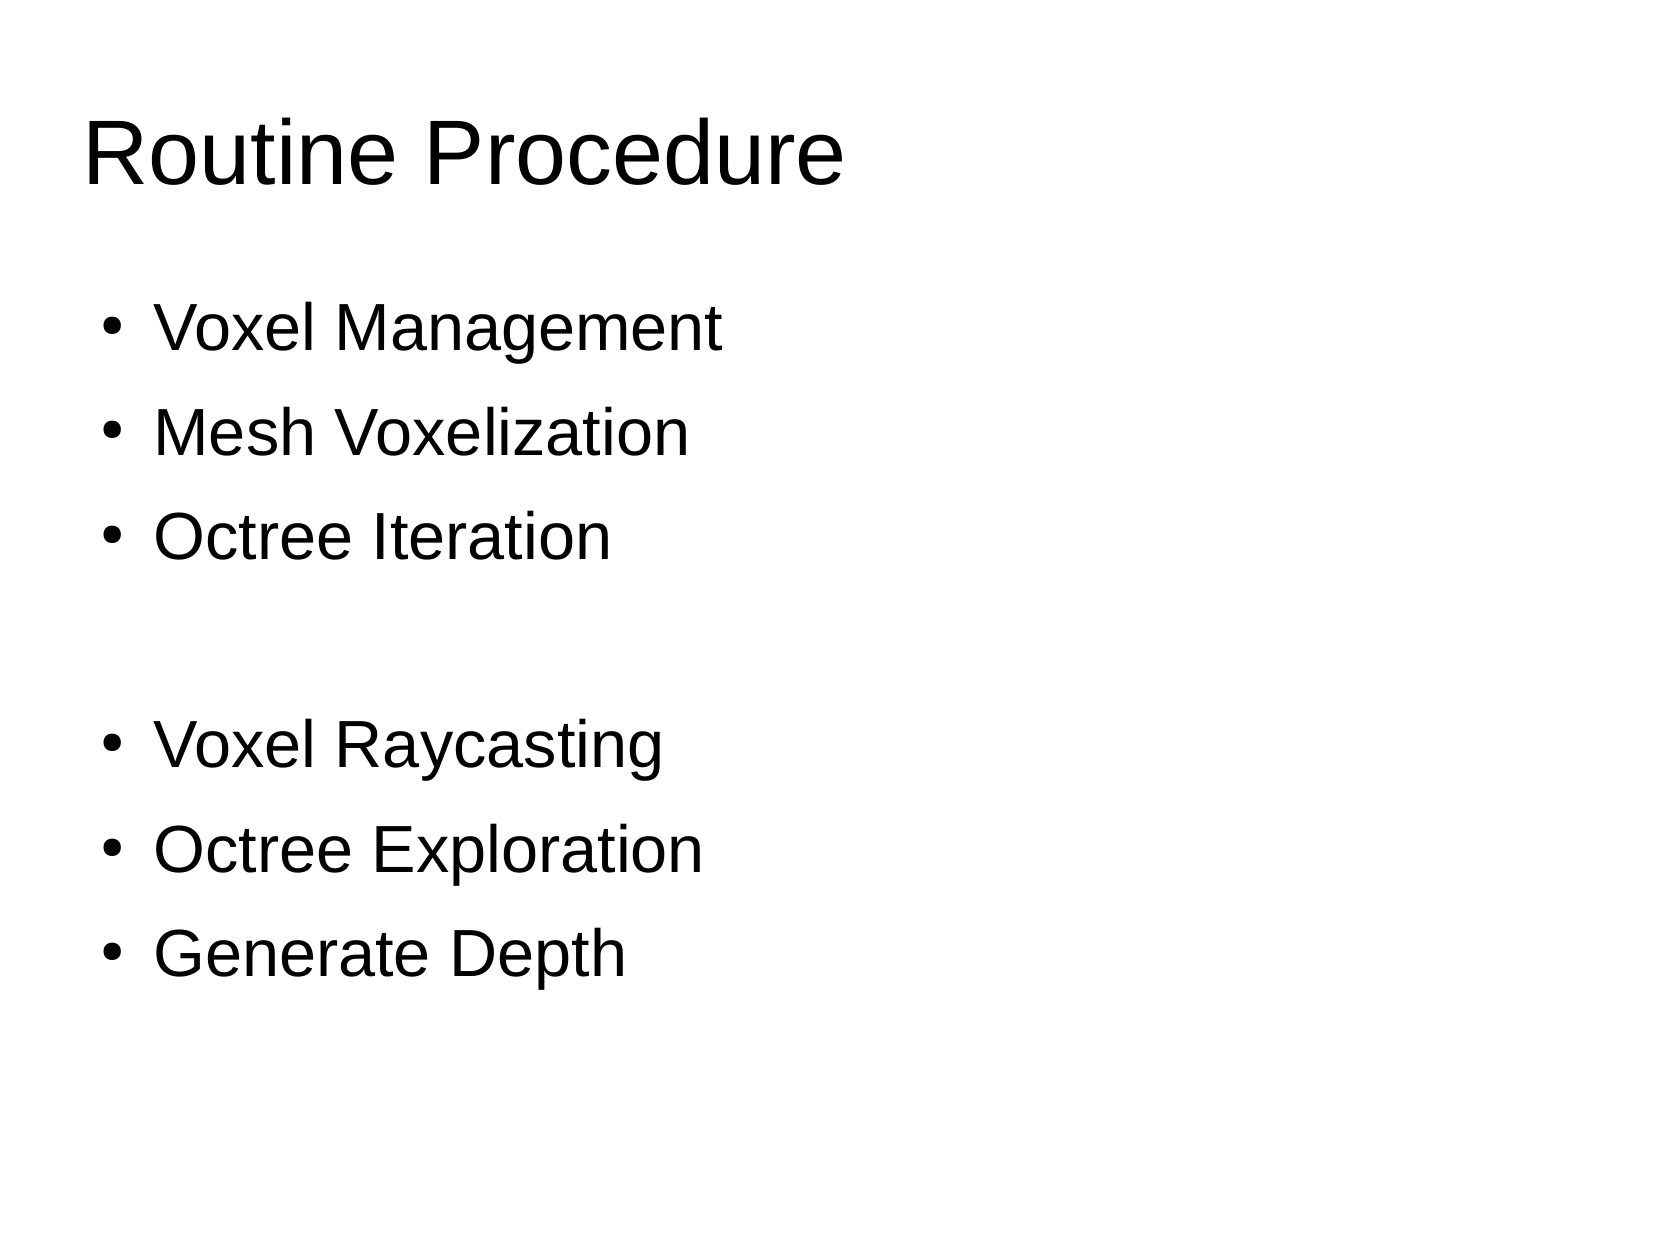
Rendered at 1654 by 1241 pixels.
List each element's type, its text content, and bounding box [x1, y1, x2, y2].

list Voxel Management Mesh Voxelization Octree Iteration Voxel Raycasting Octree Exploration Generate Depth [82, 290, 1571, 1010]
title Routine Procedure [82, 49, 1571, 257]
